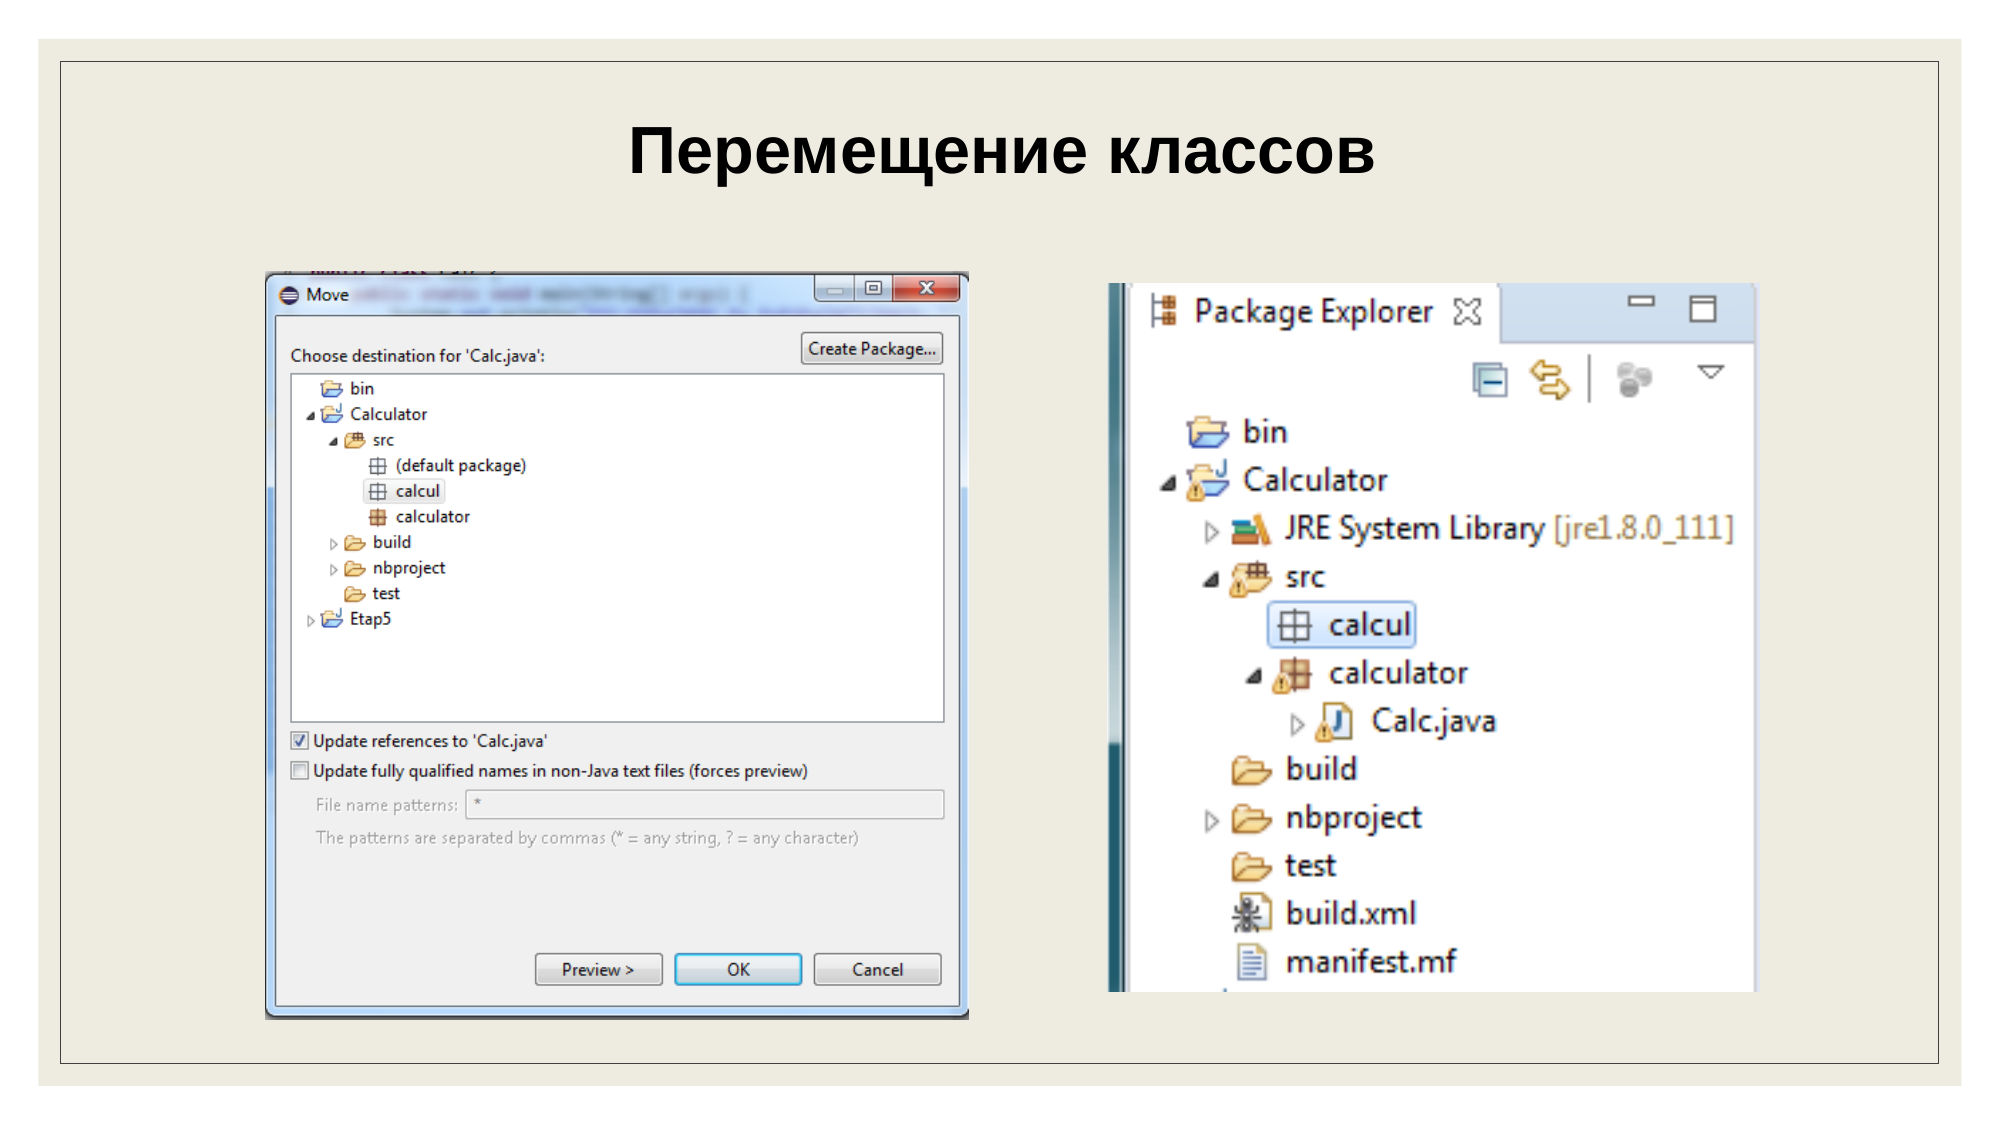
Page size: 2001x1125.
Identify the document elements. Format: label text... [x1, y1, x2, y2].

picture [1107, 283, 1760, 992]
picture [265, 271, 969, 1020]
text_box Перемещение классов [614, 105, 1394, 195]
